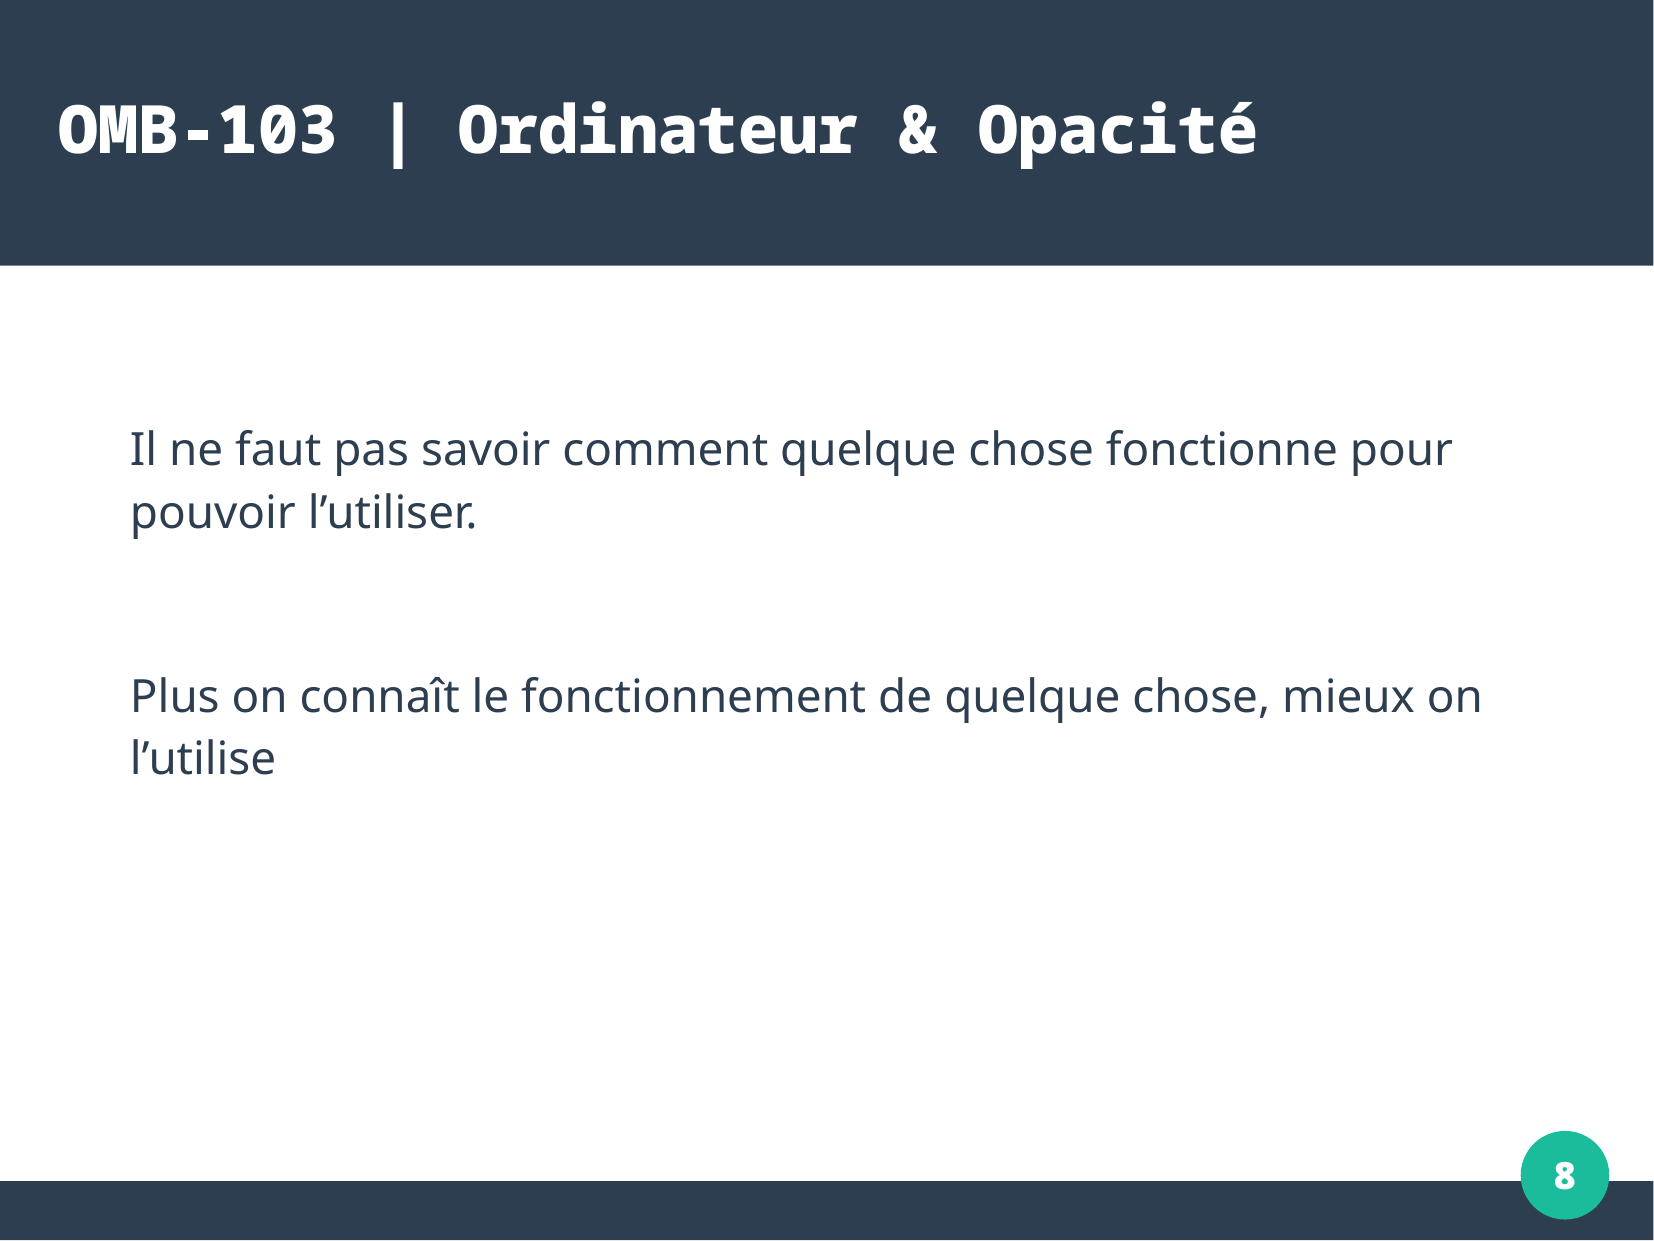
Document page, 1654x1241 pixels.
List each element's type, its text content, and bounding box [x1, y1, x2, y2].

title OMB-103 | Ordinateur & Opacité [58, 49, 1594, 207]
list Il ne faut pas savoir comment quelque chose fonctionne pour pouvoir l’utiliser. Plus on connaît le fonctionnement de quelque chose, mieux on l’utilise [59, 324, 1595, 1152]
